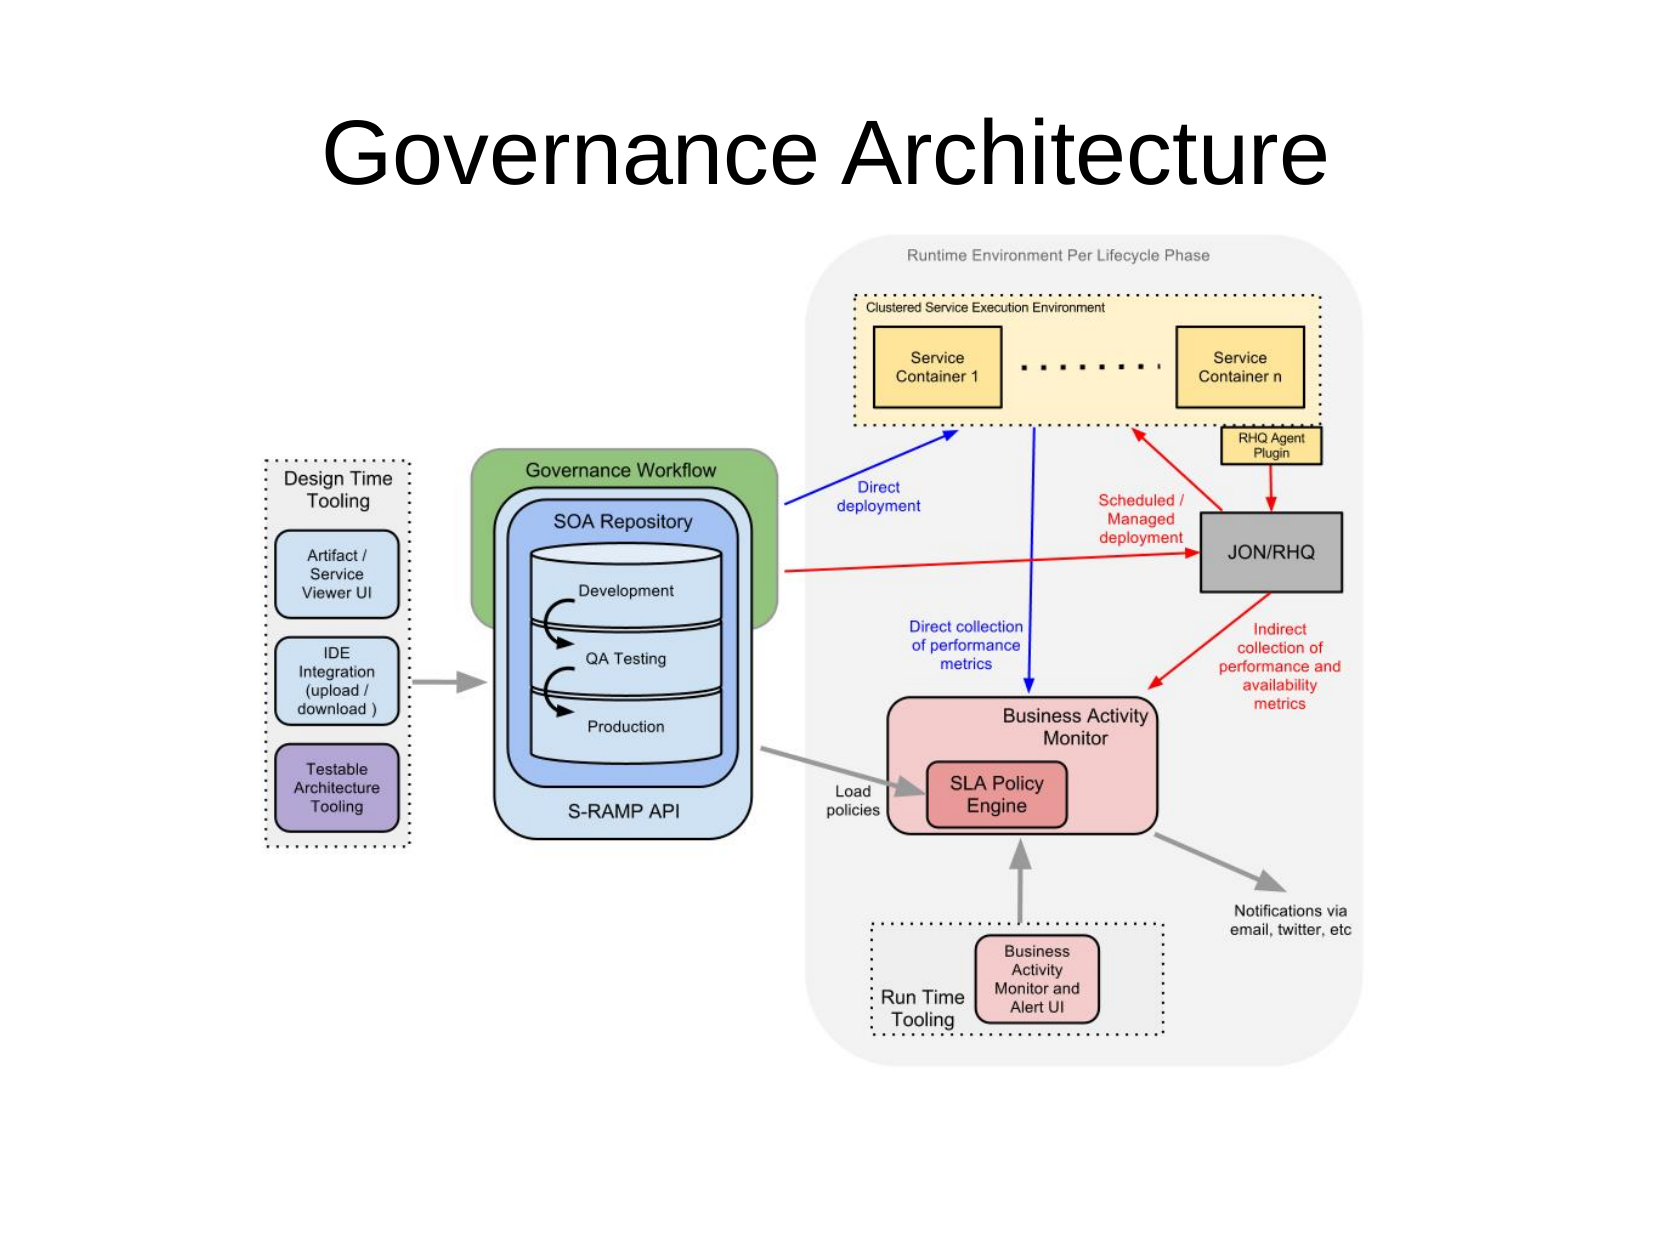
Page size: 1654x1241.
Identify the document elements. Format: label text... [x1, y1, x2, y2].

title Governance Architecture [82, 49, 1571, 257]
picture [222, 214, 1388, 1088]
list [82, 290, 1571, 1109]
